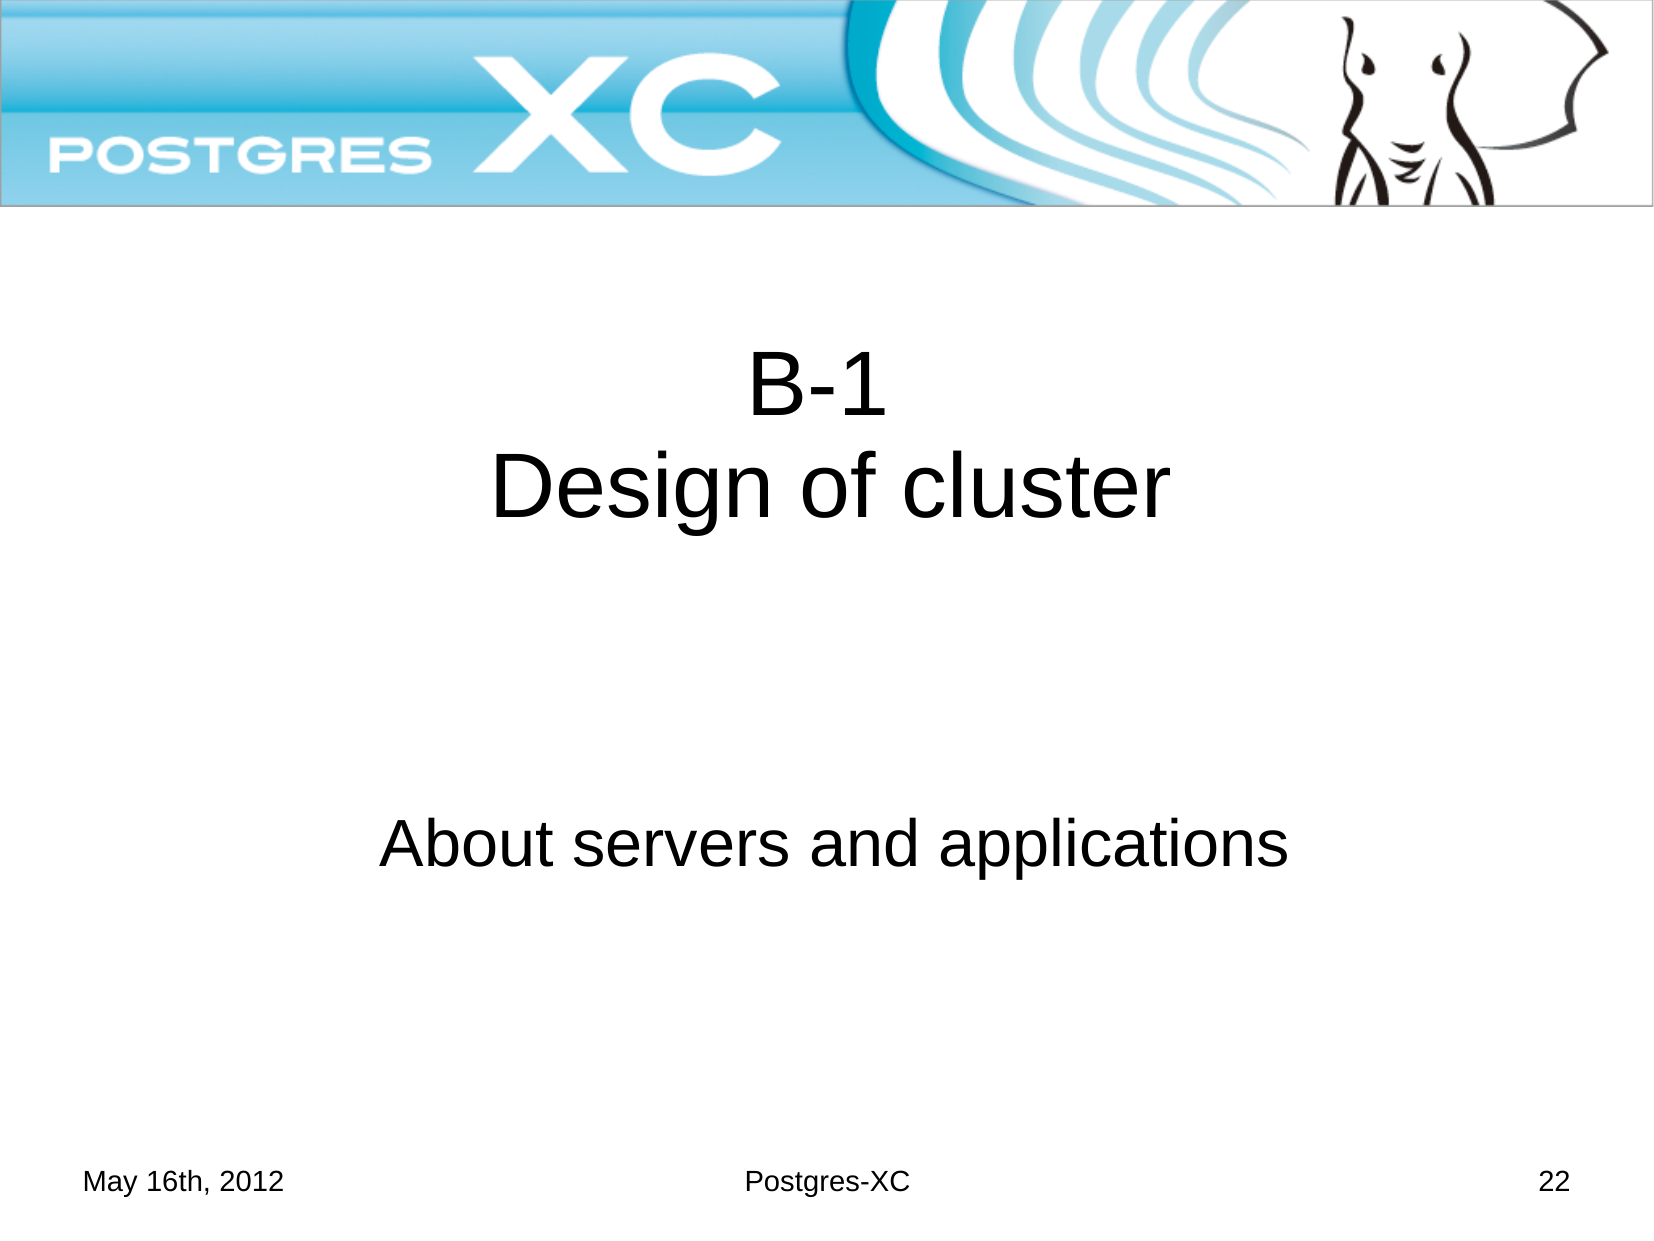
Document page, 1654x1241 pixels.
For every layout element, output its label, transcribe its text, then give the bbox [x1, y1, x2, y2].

subtitle About servers and applications [91, 585, 1580, 1101]
picture [0, 0, 1654, 207]
title B-1 Design of cluster [86, 331, 1576, 539]
